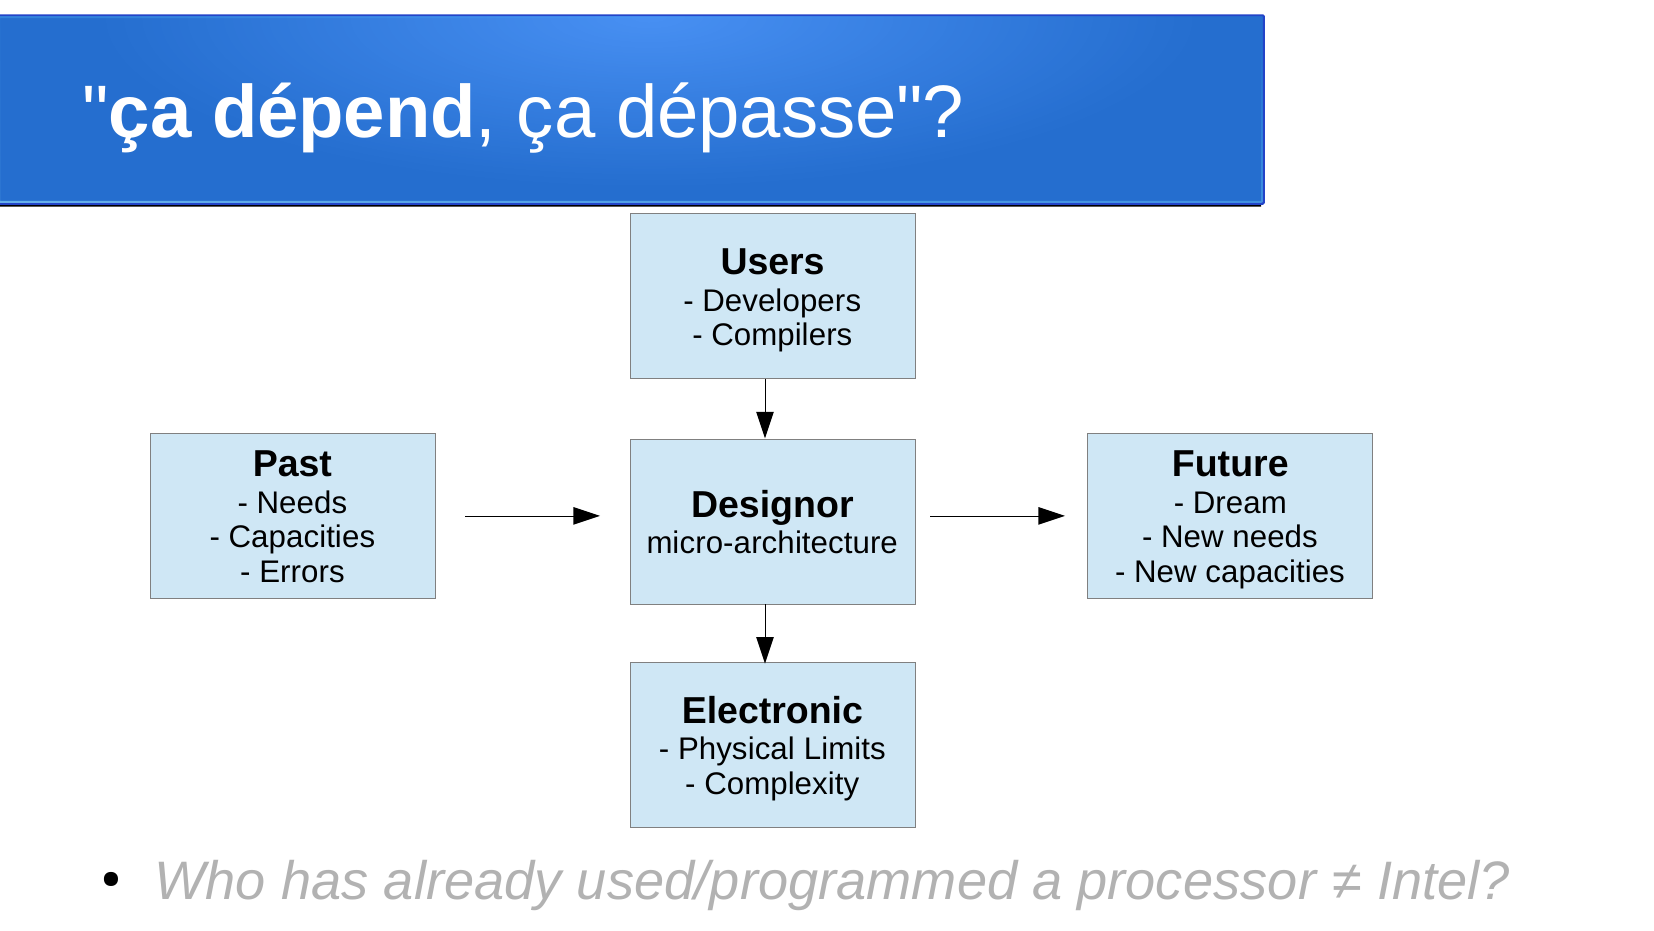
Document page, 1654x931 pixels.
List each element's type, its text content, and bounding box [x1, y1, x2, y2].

text_box Designor micro-architecture [630, 439, 916, 605]
text_box Users - Developers - Compilers [630, 213, 916, 379]
list Who has already used/programmed a processor ≠ Intel? [83, 850, 1572, 931]
text_box Past - Needs - Capacities - Errors [150, 433, 436, 599]
title "ça dépend, ça dépasse"? [82, 35, 1235, 189]
text_box Future - Dream - New needs - New capacities [1087, 433, 1373, 599]
text_box Electronic - Physical Limits - Complexity [630, 662, 916, 828]
